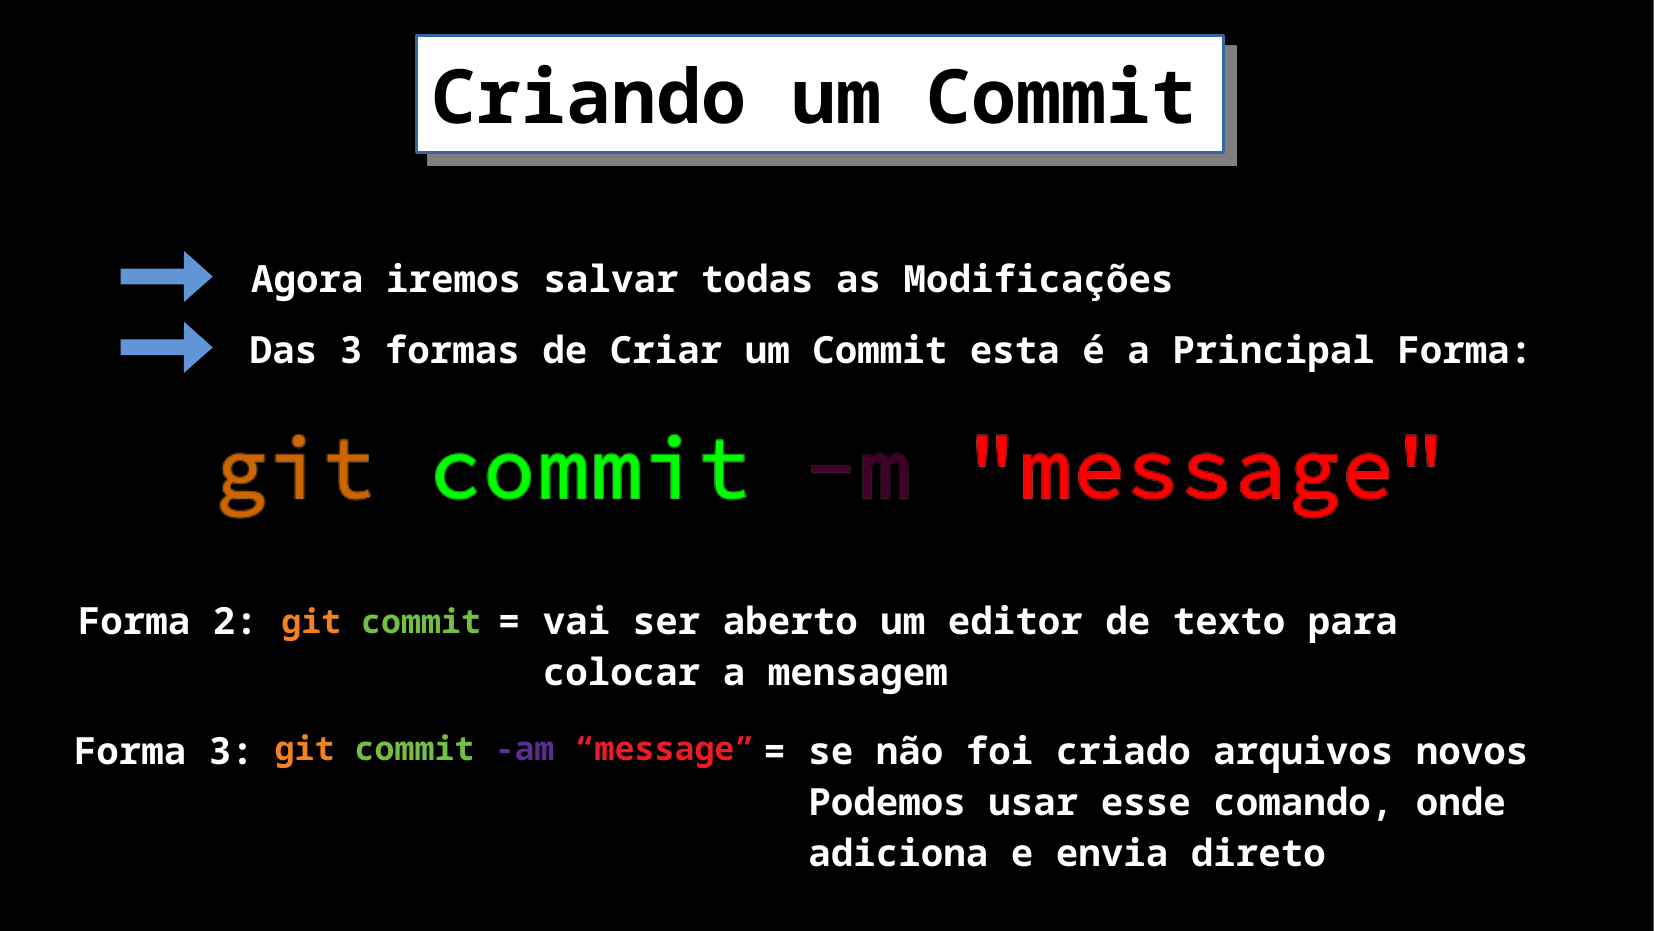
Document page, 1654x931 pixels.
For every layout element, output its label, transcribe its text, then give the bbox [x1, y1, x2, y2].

text_box Forma 2: [63, 587, 296, 650]
text_box git commit [266, 590, 460, 648]
text_box Agora iremos salvar todas as Modificações [236, 244, 1189, 308]
text_box = se não foi criado arquivos novos Podemos usar esse comando, onde adiciona e envia direto [726, 717, 1544, 875]
text_box Criando um Commit [416, 35, 1224, 145]
picture [0, 0, 1654, 931]
text_box = vai ser aberto um editor de texto para colocar a mensagem [460, 587, 1436, 697]
text_box Forma 3: [59, 717, 259, 780]
text_box git commit -am “message” [259, 717, 726, 792]
text_box Das 3 formas de Criar um Commit esta é a Principal Forma: [235, 315, 1548, 378]
